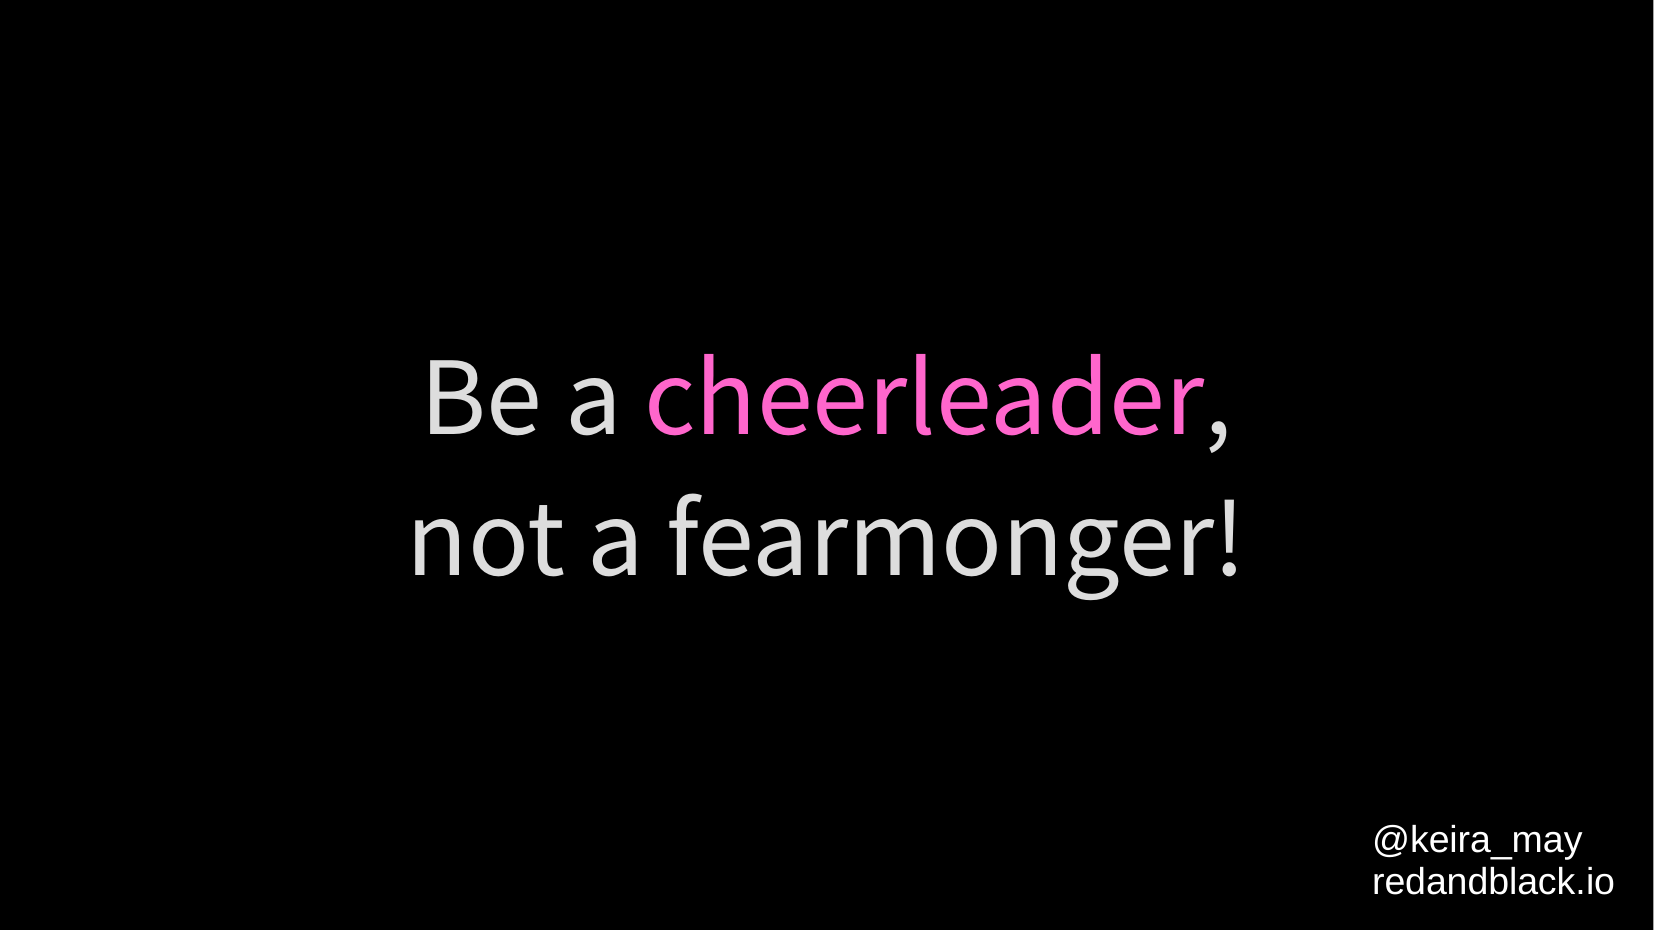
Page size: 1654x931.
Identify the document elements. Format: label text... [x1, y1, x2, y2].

title Be a cheerleader, not a fearmonger! [0, 0, 1654, 931]
text_box @keira_may redandblack.io [1357, 810, 1631, 910]
